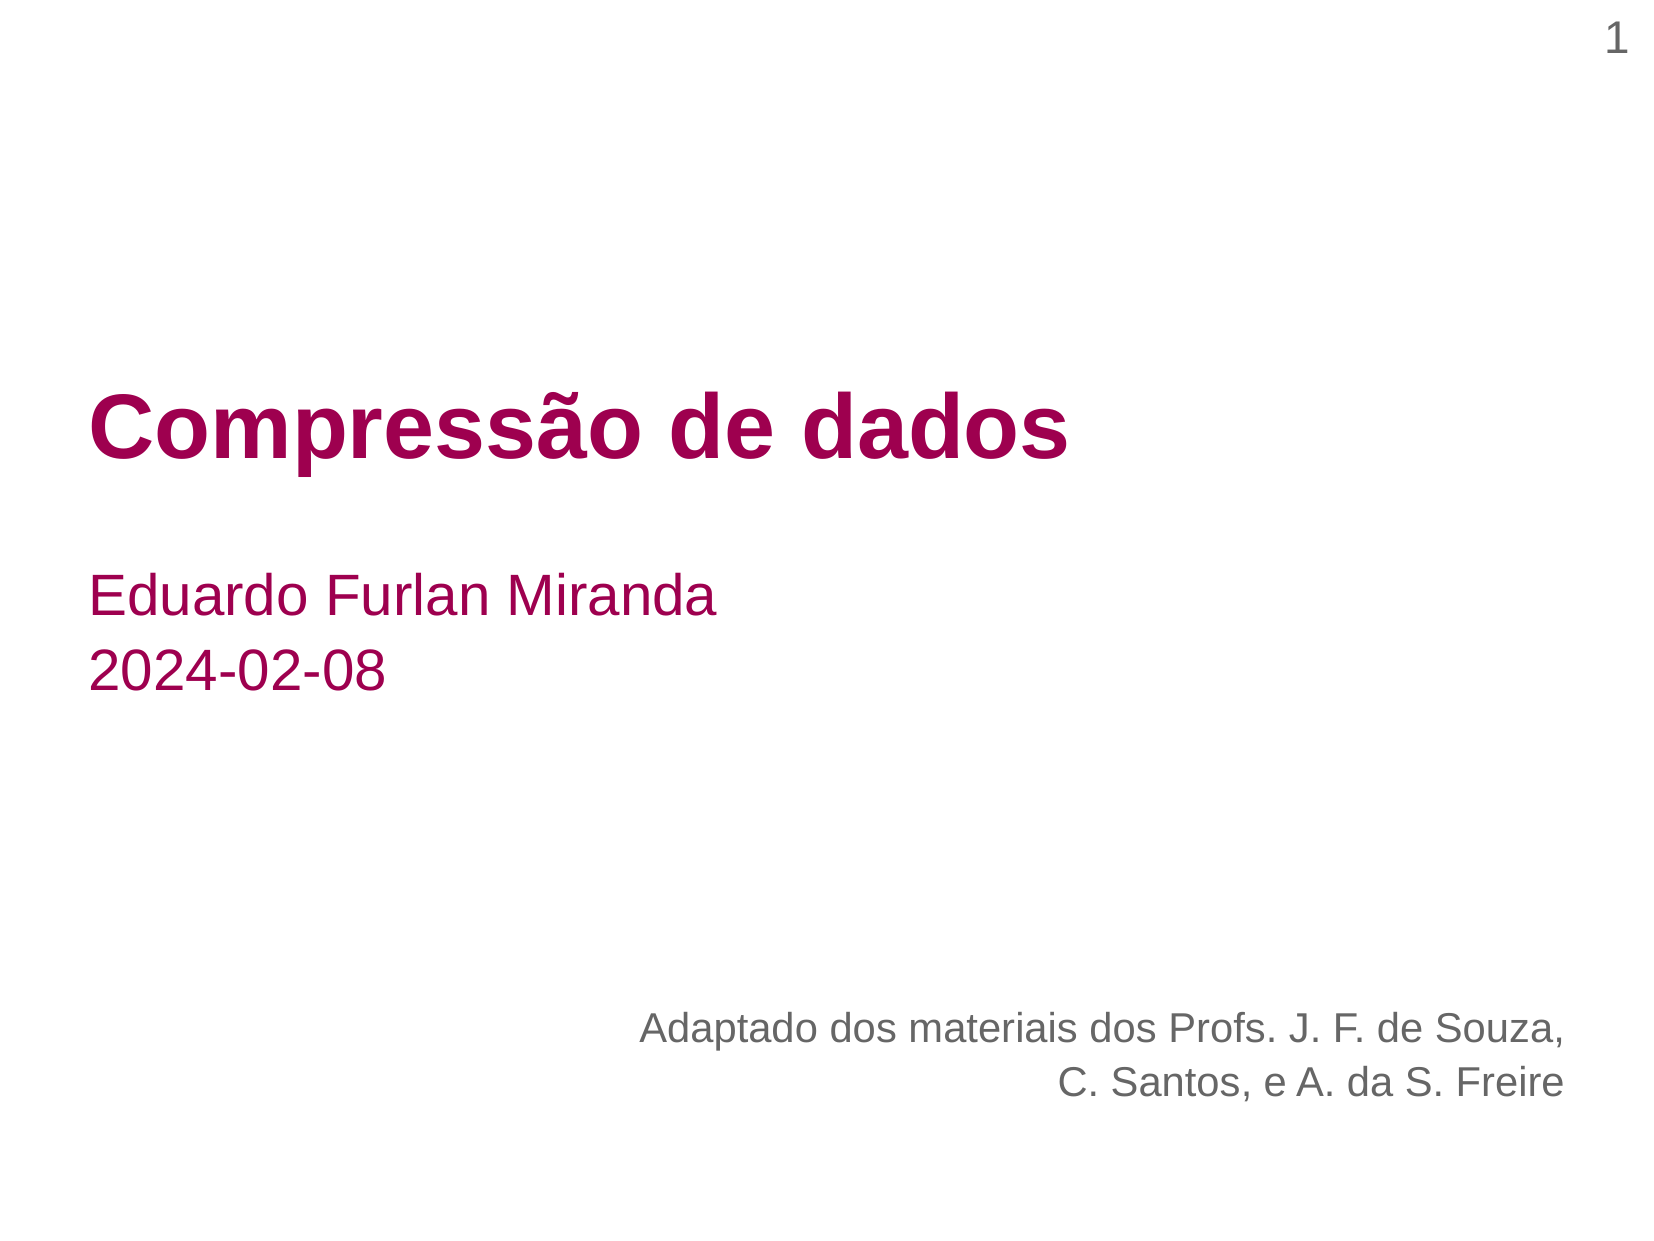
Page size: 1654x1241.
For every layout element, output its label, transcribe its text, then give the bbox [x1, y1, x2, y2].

title Compressão de dados Eduardo Furlan Miranda 2024-02-08 [88, 29, 1565, 1034]
list Adaptado dos materiais dos Profs. J. F. de Souza, C. Santos, e A. da S. Freire [631, 998, 1565, 1211]
